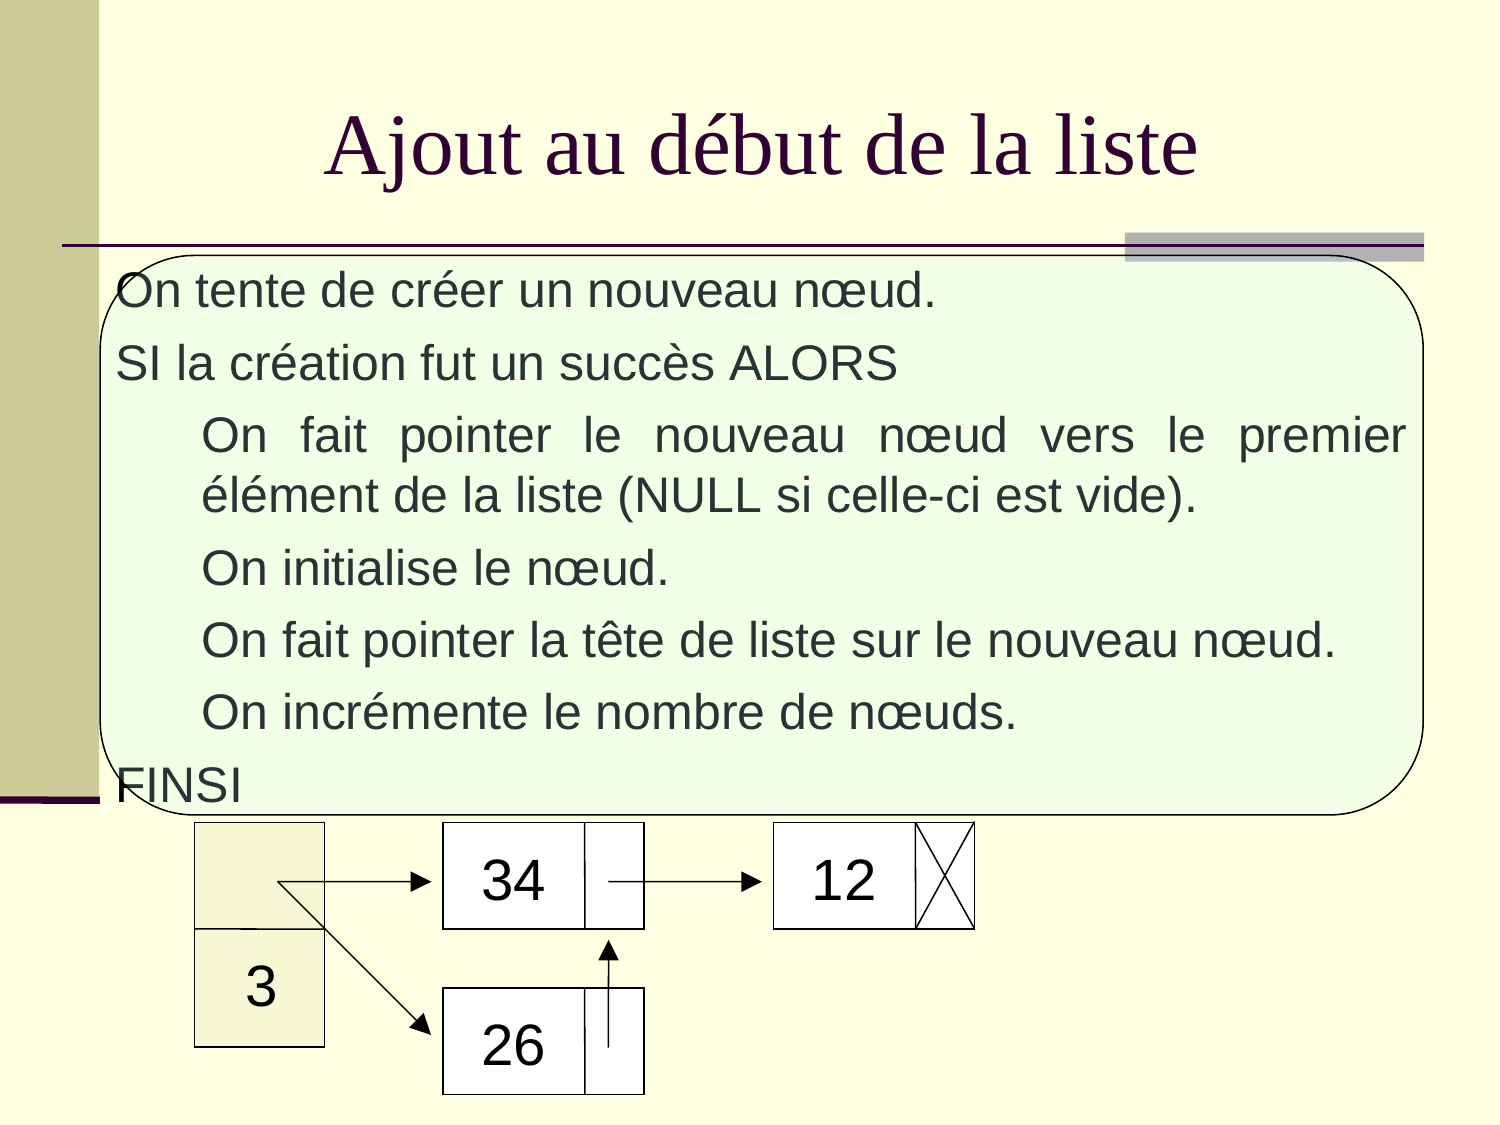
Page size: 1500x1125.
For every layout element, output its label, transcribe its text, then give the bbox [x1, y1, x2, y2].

text_box [917, 829, 943, 922]
text_box [282, 883, 325, 926]
text_box [947, 825, 975, 926]
text_box [442, 987, 584, 1095]
title Ajout au début de la liste [100, 45, 1424, 234]
text_box [194, 822, 325, 928]
text_box [773, 822, 914, 929]
text_box On tente de créer un nouveau nœud. SI la création fut un succès ALORS On fait pointer le nouveau nœud vers le premier élément de la liste (NULL si celle-ci est vide). On initialise le nœud. On fait pointer la tête de liste sur le nouveau nœud. On incrémente le nombre de nœuds. FINSI [99, 249, 1423, 799]
text_box [194, 930, 325, 1047]
text_box [917, 822, 972, 872]
text_box 3 [230, 940, 302, 1027]
text_box [586, 987, 644, 1095]
text_box [100, 255, 1424, 815]
text_box 26 [466, 999, 573, 1085]
text_box 34 [466, 834, 573, 920]
text_box [442, 822, 584, 929]
text_box [917, 879, 973, 929]
text_box 12 [797, 834, 904, 920]
text_box [586, 822, 644, 929]
